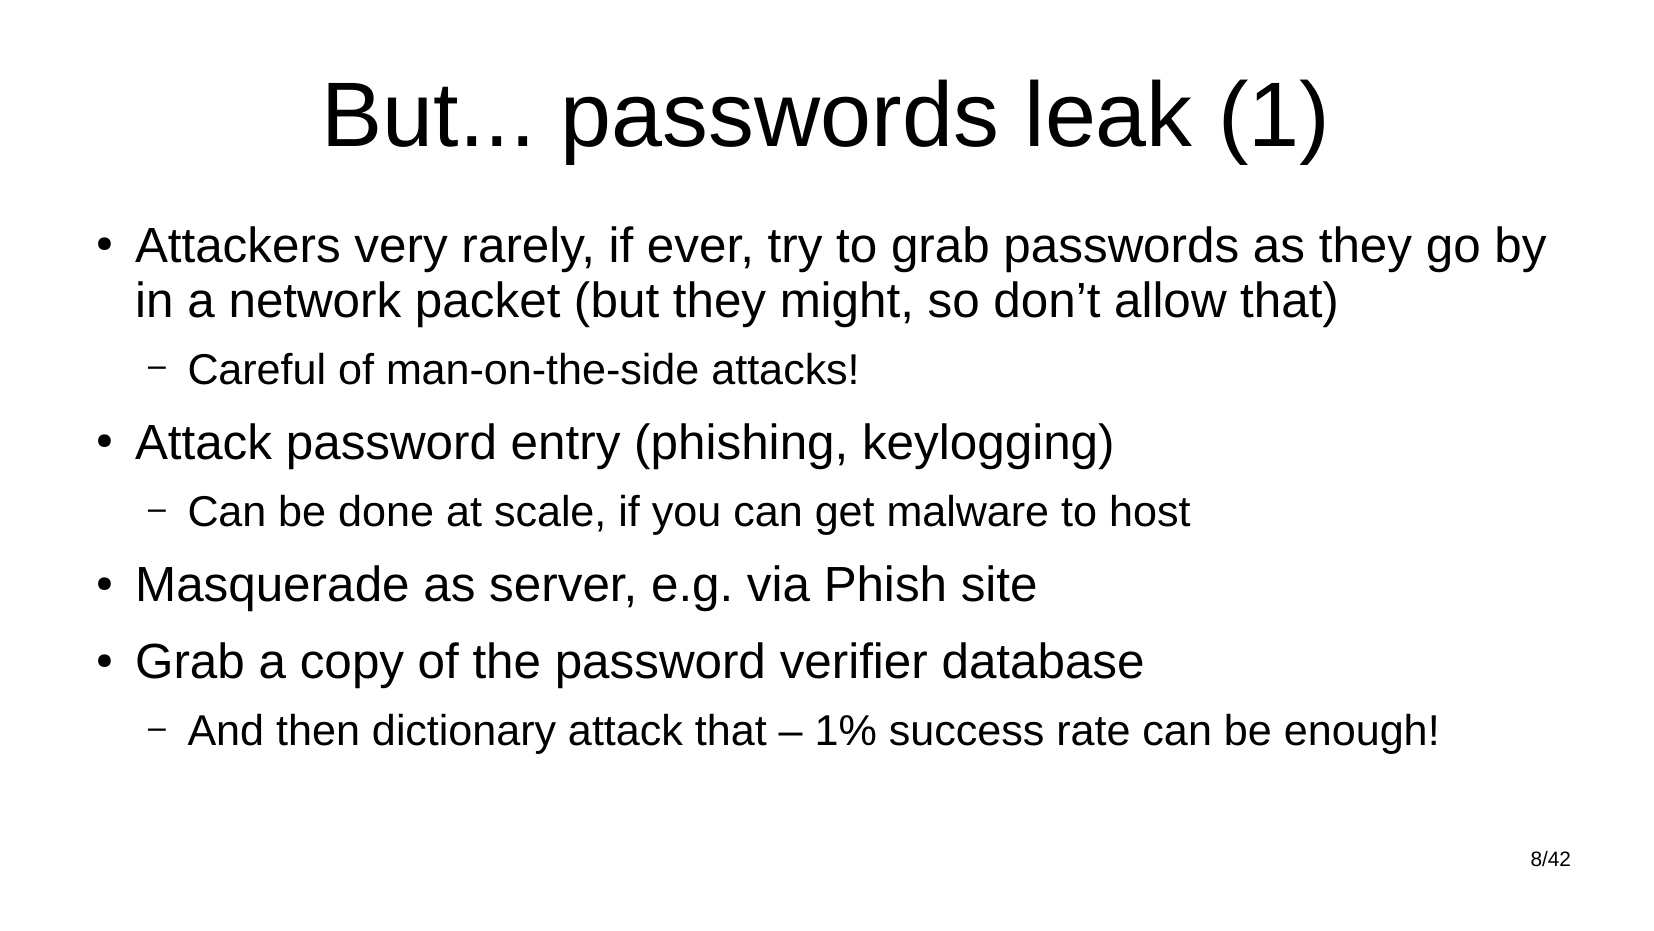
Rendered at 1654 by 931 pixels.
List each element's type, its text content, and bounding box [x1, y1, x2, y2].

title But... passwords leak (1) [82, 37, 1571, 193]
list Attackers very rarely, if ever, try to grab passwords as they go by in a network packet (but they might, so don’t allow that) Careful of man-on-the-side attacks! Attack password entry (phishing, keylogging) Can be done at scale, if you can get malware to host Masquerade as server, e.g. via Phish site Grab a copy of the password verifier database And then dictionary attack that – 1% success rate can be enough! [82, 217, 1571, 758]
